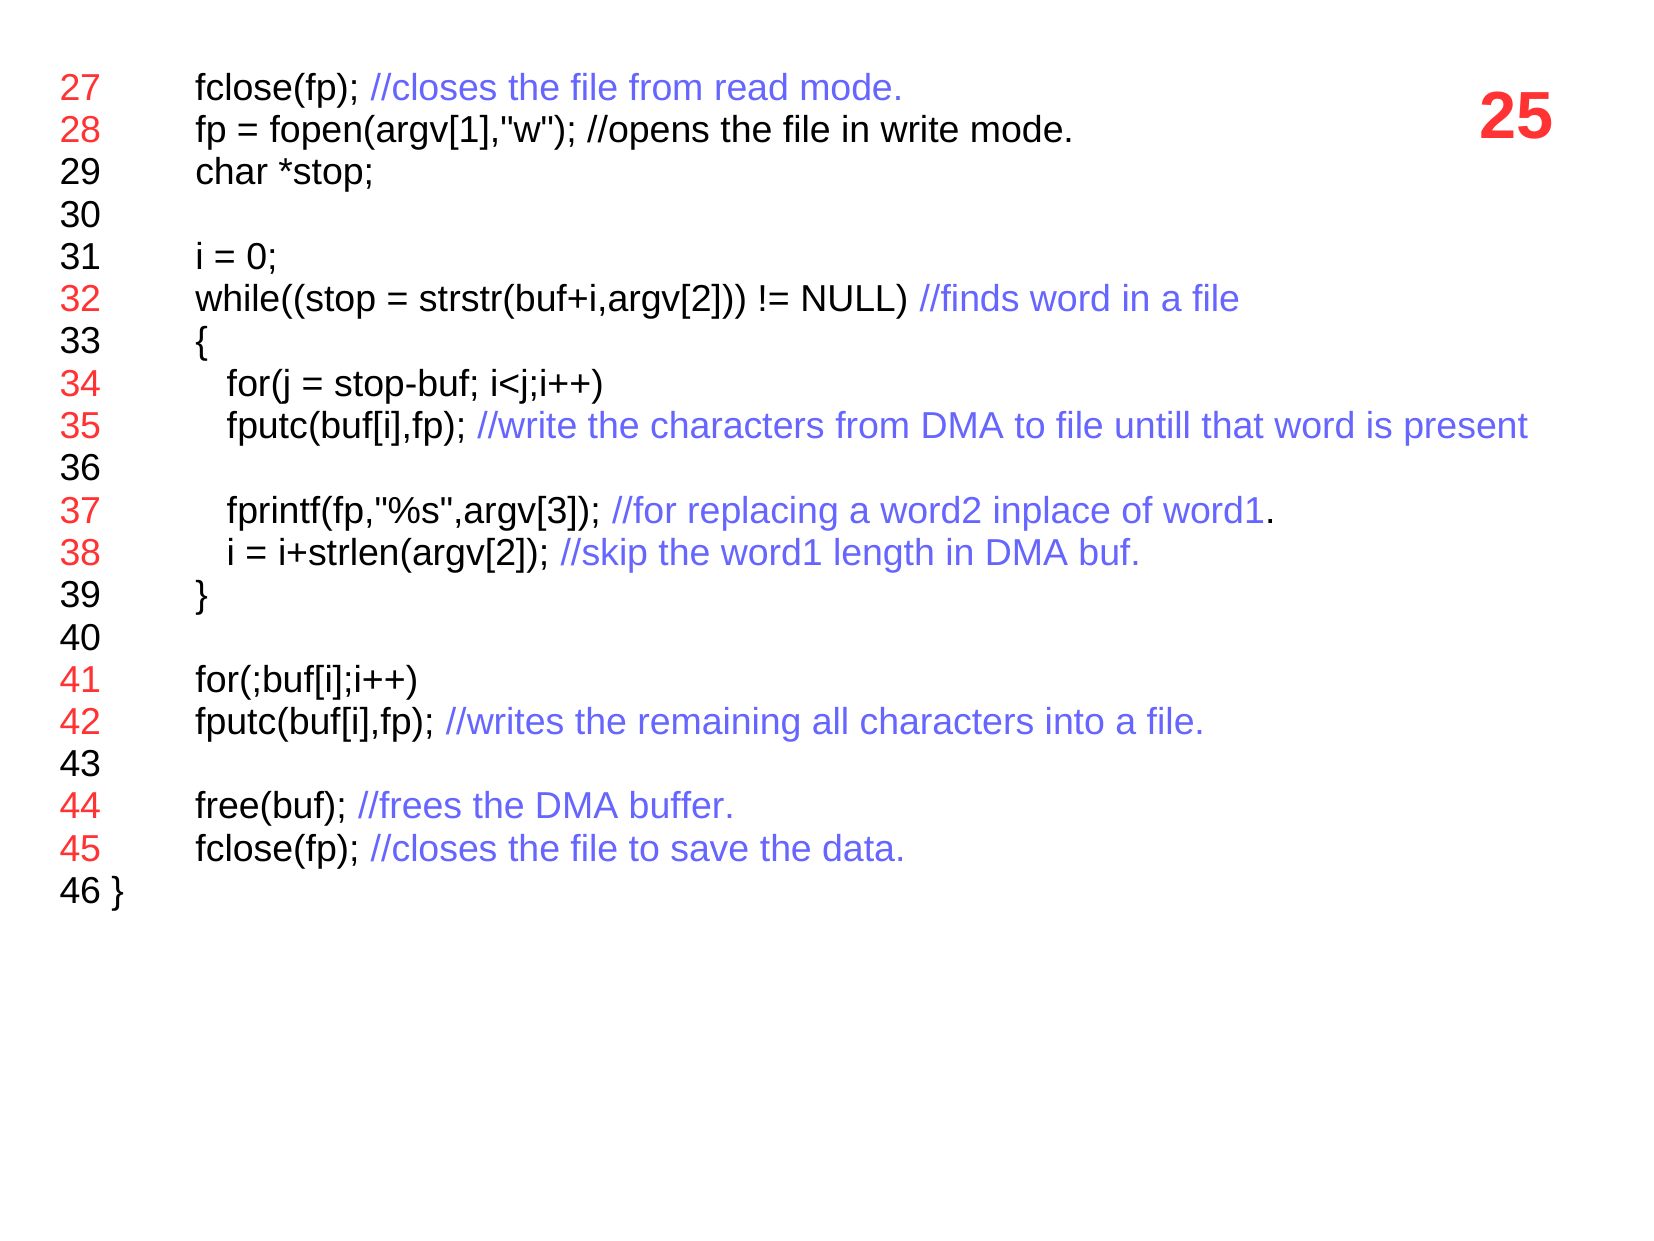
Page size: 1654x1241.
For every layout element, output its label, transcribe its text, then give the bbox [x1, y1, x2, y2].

text_box 25 [1464, 70, 1569, 166]
text_box 27 fclose(fp); //closes the file from read mode. 28 fp = fopen(argv[1],"w"); //opens the file in write mode. 29 char *stop; 30 31 i = 0; 32 while((stop = strstr(buf+i,argv[2])) != NULL) //finds word in a file 33 { 34 for(j = stop-buf; i<j;i++) 35 fputc(buf[i],fp); //write the characters from DMA to file untill that word is present 36 37 fprintf(fp,"%s",argv[3]); //for replacing a word2 inplace of word1. 38 i = i+strlen(argv[2]); //skip the word1 length in DMA buf. 39 } 40 41 for(;buf[i];i++) 42 fputc(buf[i],fp); //writes the remaining all characters into a file. 43 44 free(buf); //frees the DMA buffer. 45 fclose(fp); //closes the file to save the data. 46 } [34, 59, 1626, 1094]
